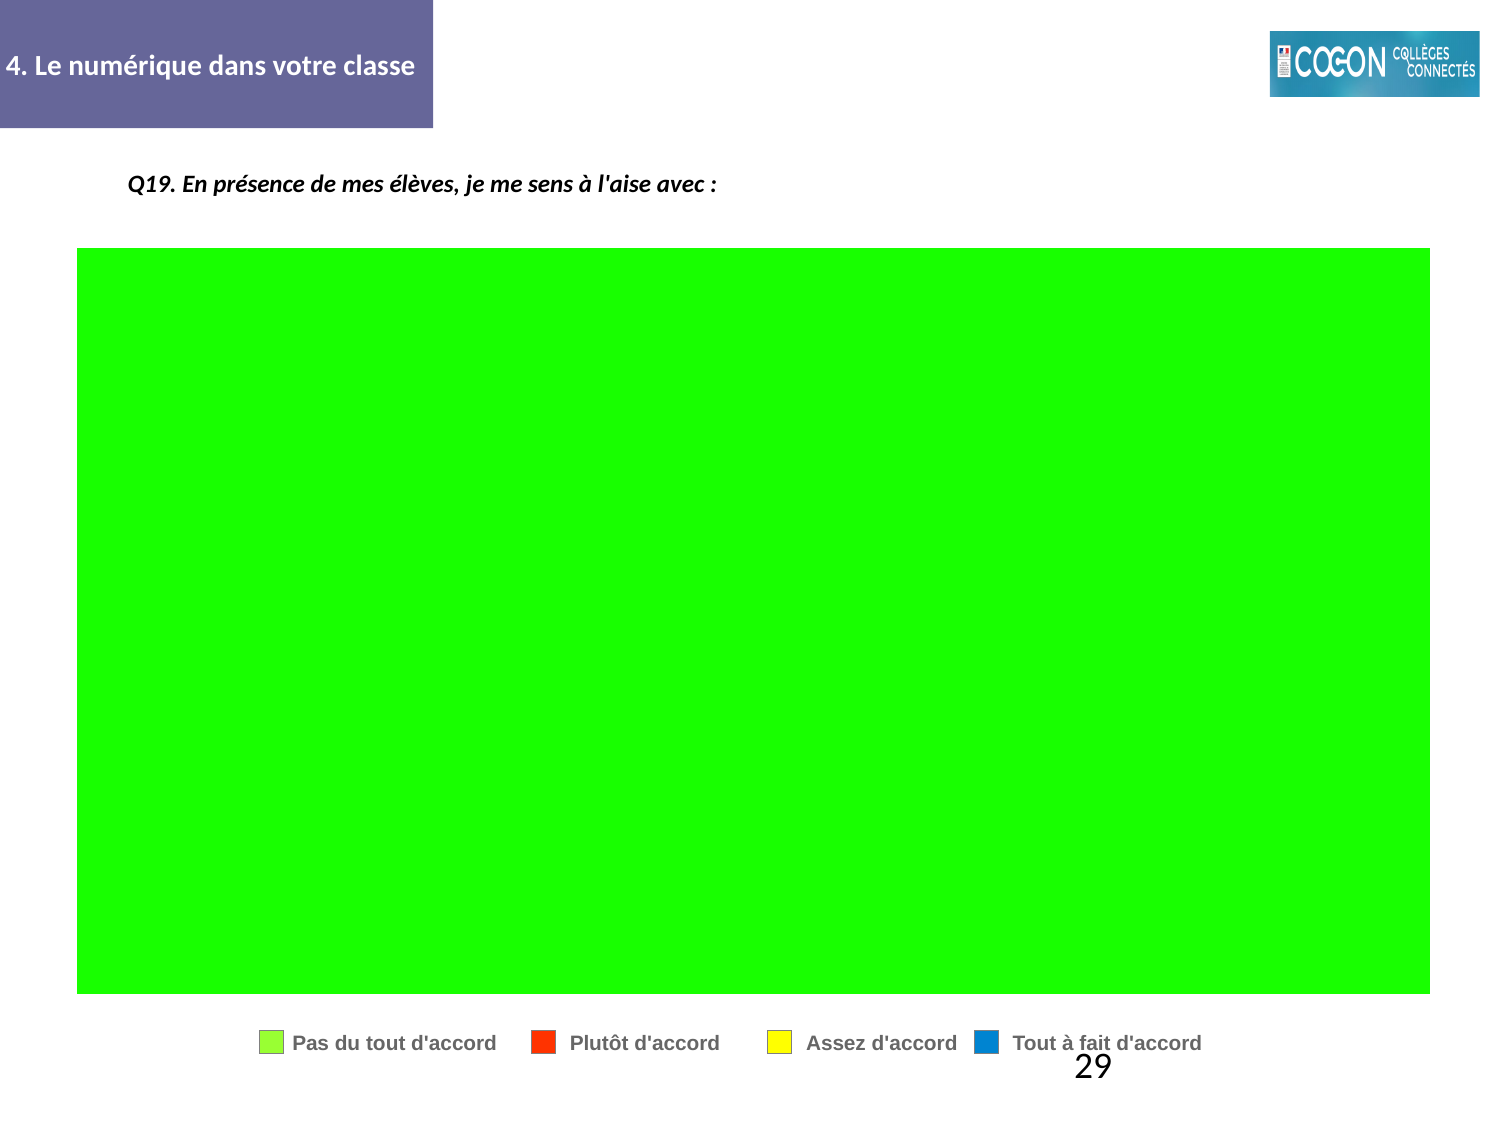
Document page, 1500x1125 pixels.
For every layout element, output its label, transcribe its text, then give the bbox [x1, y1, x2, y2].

text_box [259, 1030, 277, 1054]
text_box Q19. En présence de mes élèves, je me sens à l'aise avec : [112, 166, 1407, 221]
text_box Plutôt d'accord [555, 1024, 745, 1064]
text_box <numéro> [1059, 1042, 1397, 1103]
text_box Pas du tout d'accord [277, 1024, 520, 1064]
text_box 4. Le numérique dans votre classe [0, 0, 434, 129]
picture [77, 248, 1430, 994]
text_box Tout à fait d'accord [998, 1024, 1241, 1064]
text_box [767, 1030, 791, 1054]
text_box Assez d'accord [791, 1024, 975, 1064]
picture [1269, 31, 1480, 97]
text_box [531, 1030, 555, 1054]
text_box [975, 1030, 998, 1054]
